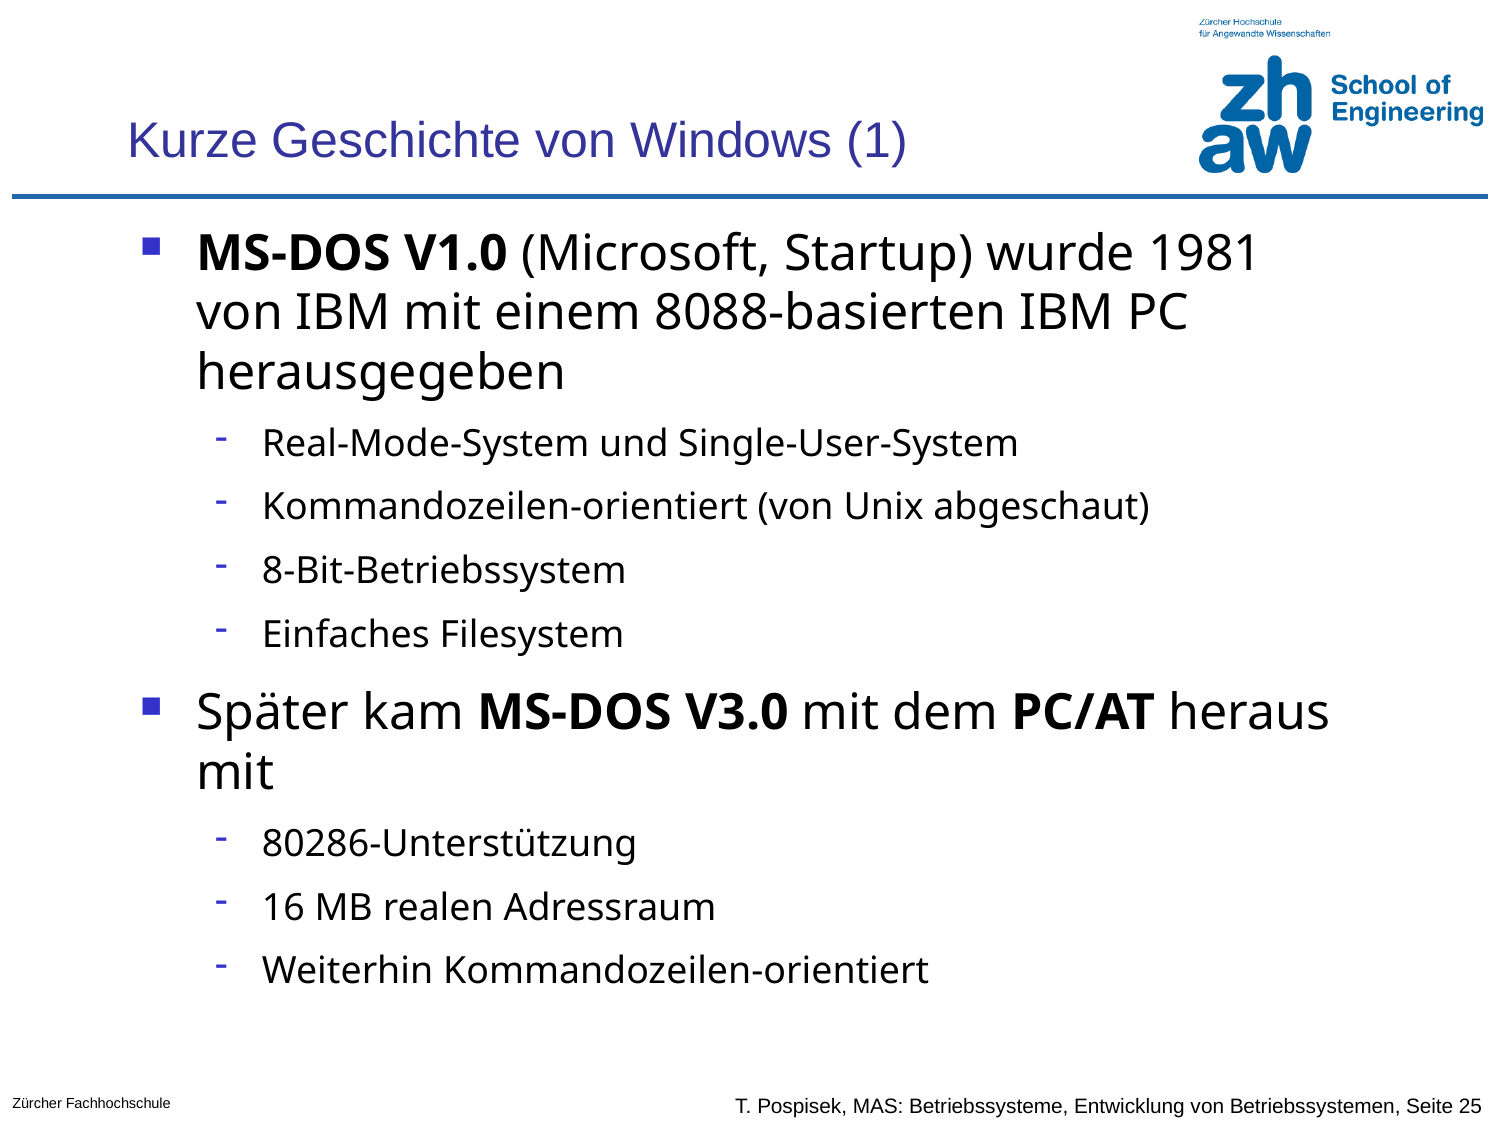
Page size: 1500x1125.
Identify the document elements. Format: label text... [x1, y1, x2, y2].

picture [1199, 19, 1483, 173]
list MS-DOS V1.0 (Microsoft, Startup) wurde 1981 von IBM mit einem 8088-basierten IBM PC herausgegeben Real-Mode-System und Single-User-System Kommandozeilen-orientiert (von Unix abgeschaut) 8-Bit-Betriebssystem Einfaches Filesystem Später kam MS-DOS V3.0 mit dem PC/AT heraus mit 80286-Unterstützung 16 MB realen Adressraum Weiterhin Kommandozeilen-orientiert [125, 212, 1375, 975]
title Kurze Geschichte von Windows (1) [112, 50, 1391, 175]
